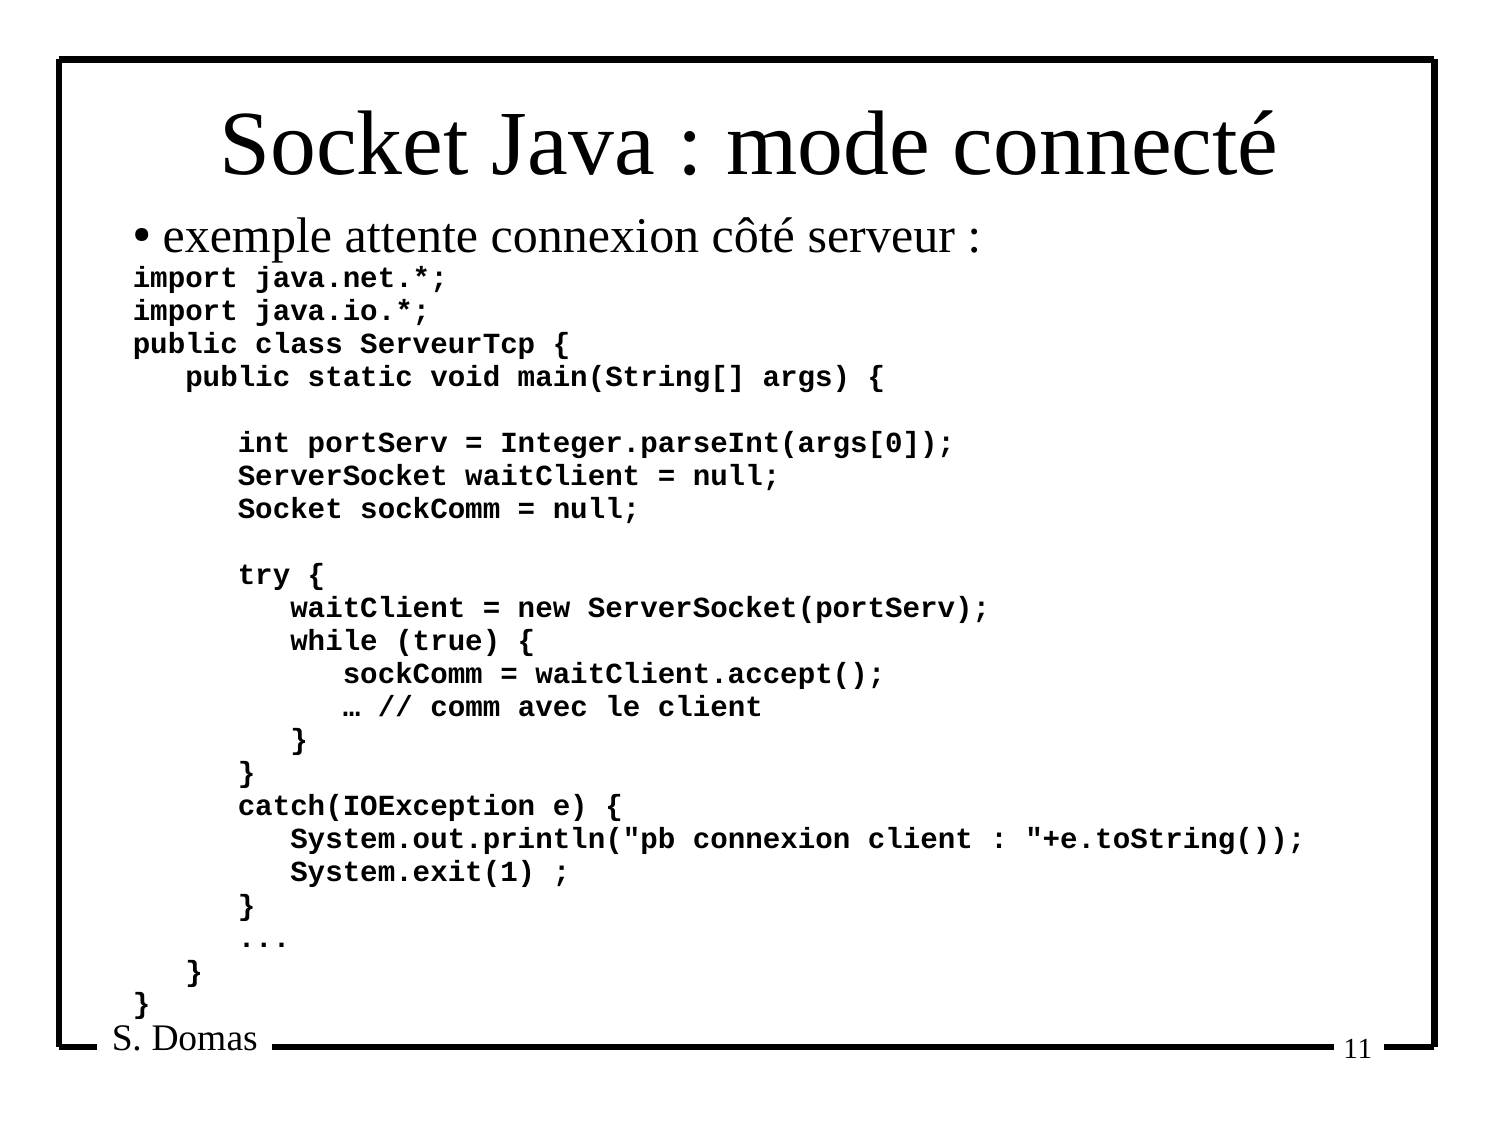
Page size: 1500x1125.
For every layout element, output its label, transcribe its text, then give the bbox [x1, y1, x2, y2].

title Socket Java : mode connecté [112, 49, 1388, 238]
text_box S. Domas [97, 1009, 273, 1067]
text_box exemple attente connexion côté serveur : import java.net.*; import java.io.*; public class ServeurTcp { public static void main(String[] args) { int portServ = Integer.parseInt(args[0]); ServerSocket waitClient = null; Socket sockComm = null; try { waitClient = new ServerSocket(portServ); while (true) { sockComm = waitClient.accept(); … // comm avec le client } } catch(IOException e) { System.out.println("pb connexion client : "+e.toString()); System.exit(1) ; } ... } } [118, 238, 1388, 1034]
